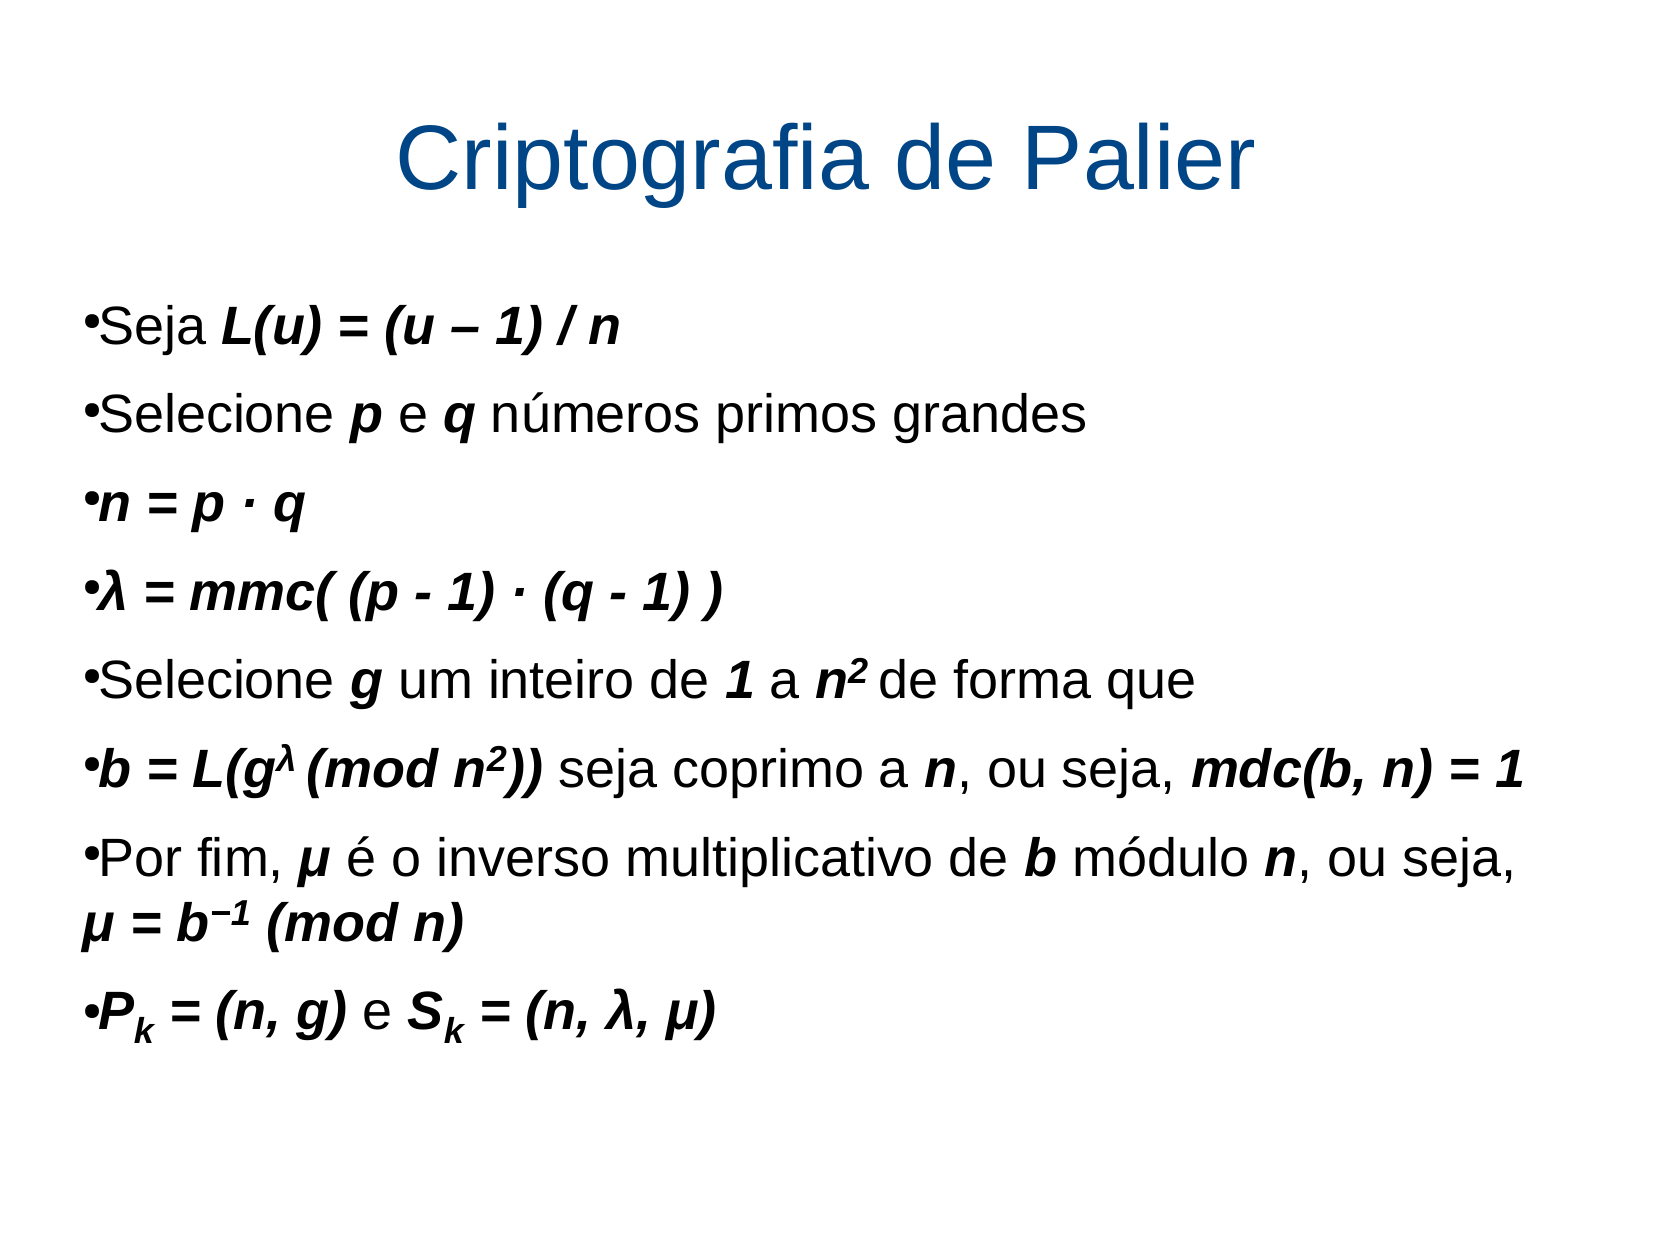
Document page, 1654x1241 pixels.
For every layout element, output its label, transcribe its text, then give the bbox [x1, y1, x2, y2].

title Criptografia de Palier [82, 49, 1571, 257]
list Seja L(u) = (u – 1) / n Selecione p e q números primos grandes n = p · q λ = mmc( (p - 1) · (q - 1) ) Selecione g um inteiro de 1 a n2 de forma que b = L(gλ (mod n2)) seja coprimo a n, ou seja, mdc(b, n) = 1 Por fim, μ é o inverso multiplicativo de b módulo n, ou seja, μ = b−1 (mod n) Pk = (n, g) e Sk = (n, λ, μ) [82, 290, 1538, 1126]
